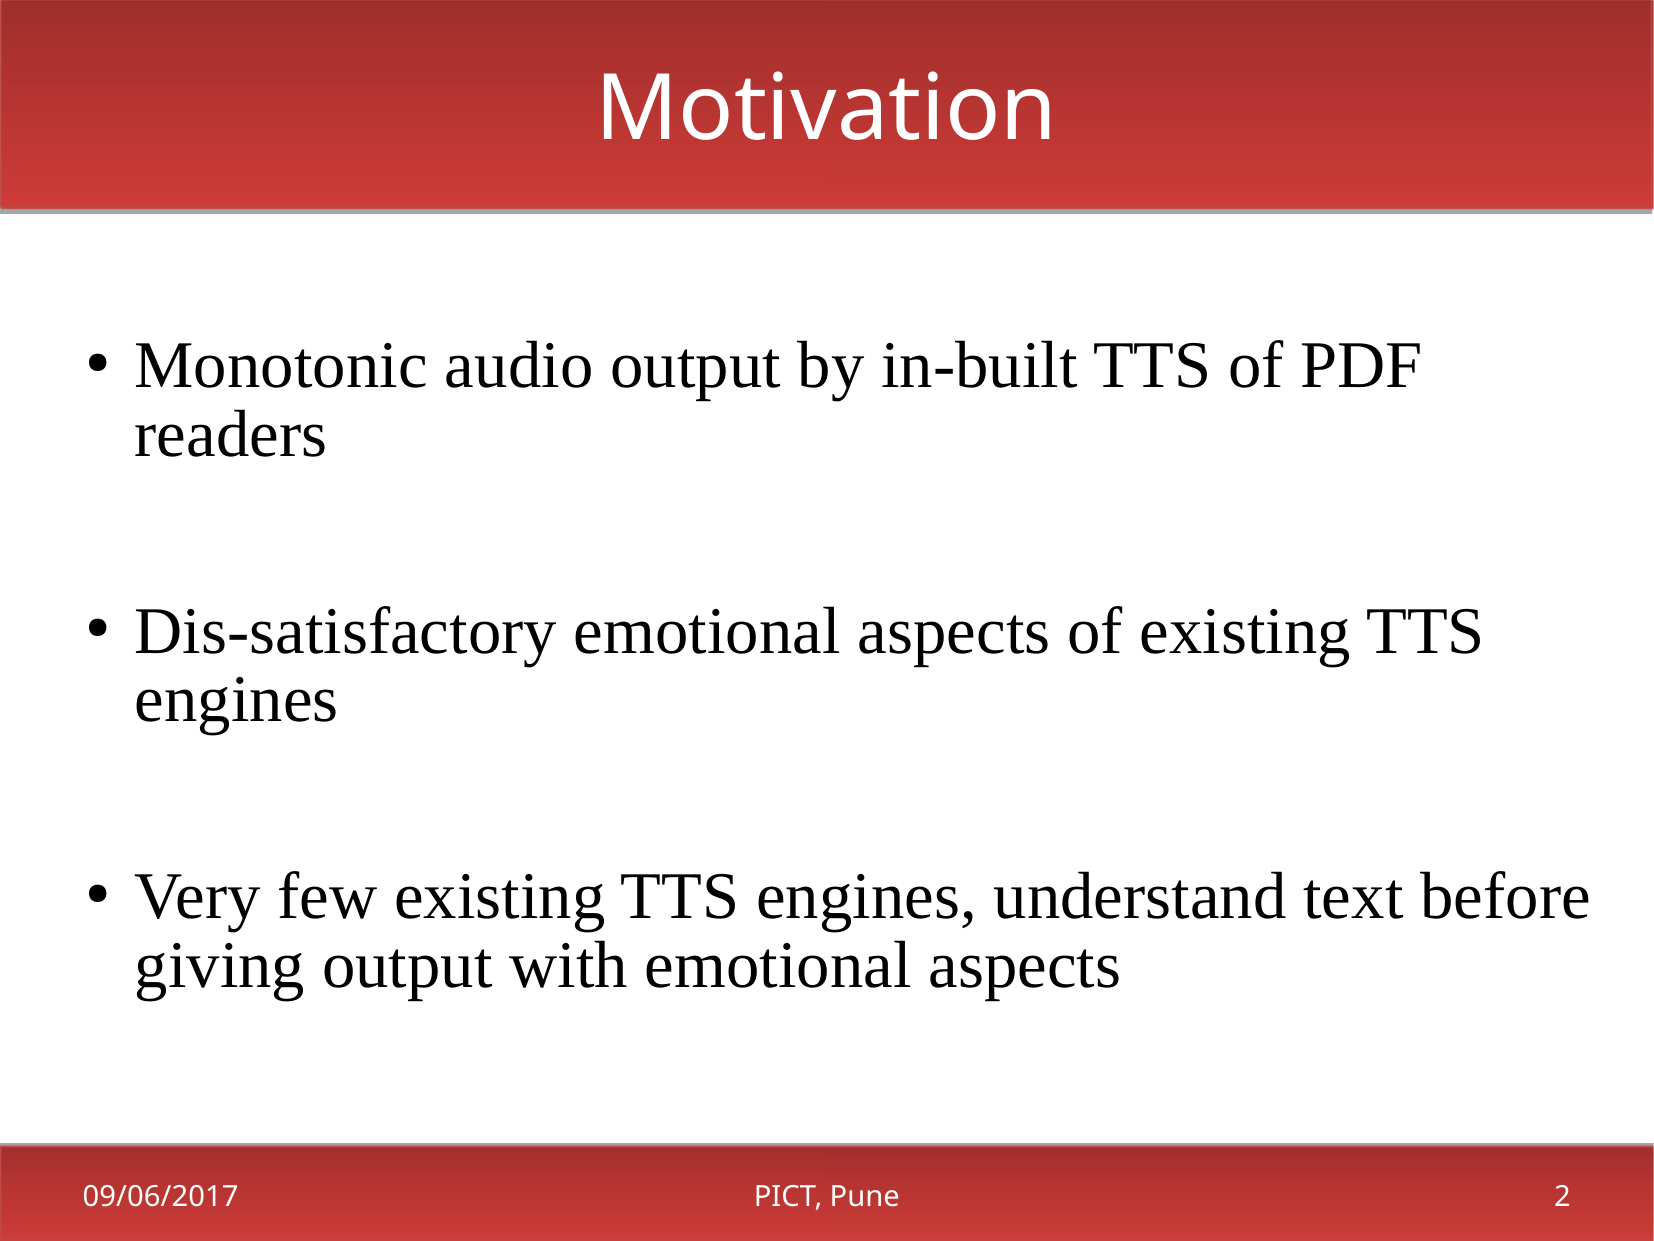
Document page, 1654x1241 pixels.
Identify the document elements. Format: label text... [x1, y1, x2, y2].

text_box Monotonic audio output by in-built TTS of PDF readers Dis-satisfactory emotional aspects of existing TTS engines Very few existing TTS engines, understand text before giving output with emotional aspects [53, 324, 1625, 1031]
picture [0, 0, 1654, 214]
title Motivation [59, 31, 1595, 178]
picture [0, 1143, 1654, 1241]
